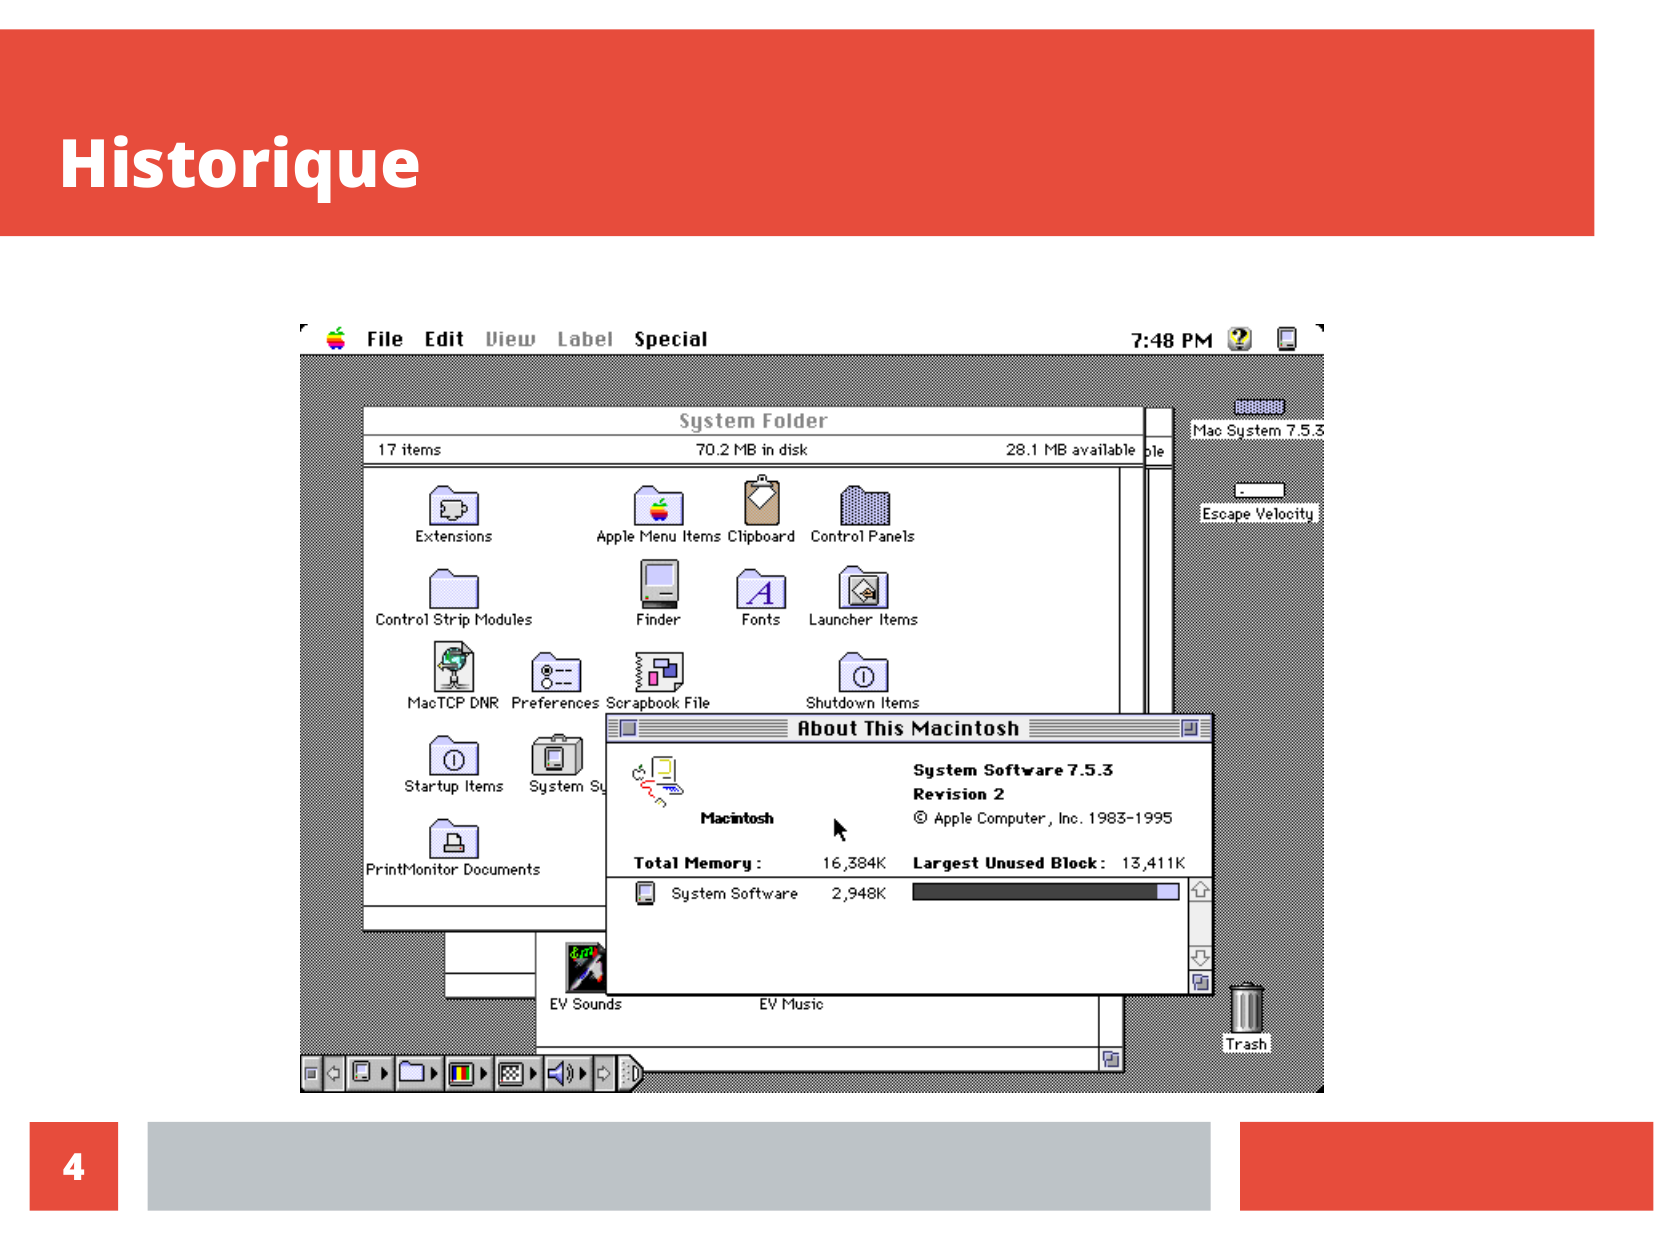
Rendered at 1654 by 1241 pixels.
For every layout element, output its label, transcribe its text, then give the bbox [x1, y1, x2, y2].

title Historique [59, 59, 1595, 207]
picture [300, 324, 1324, 1093]
